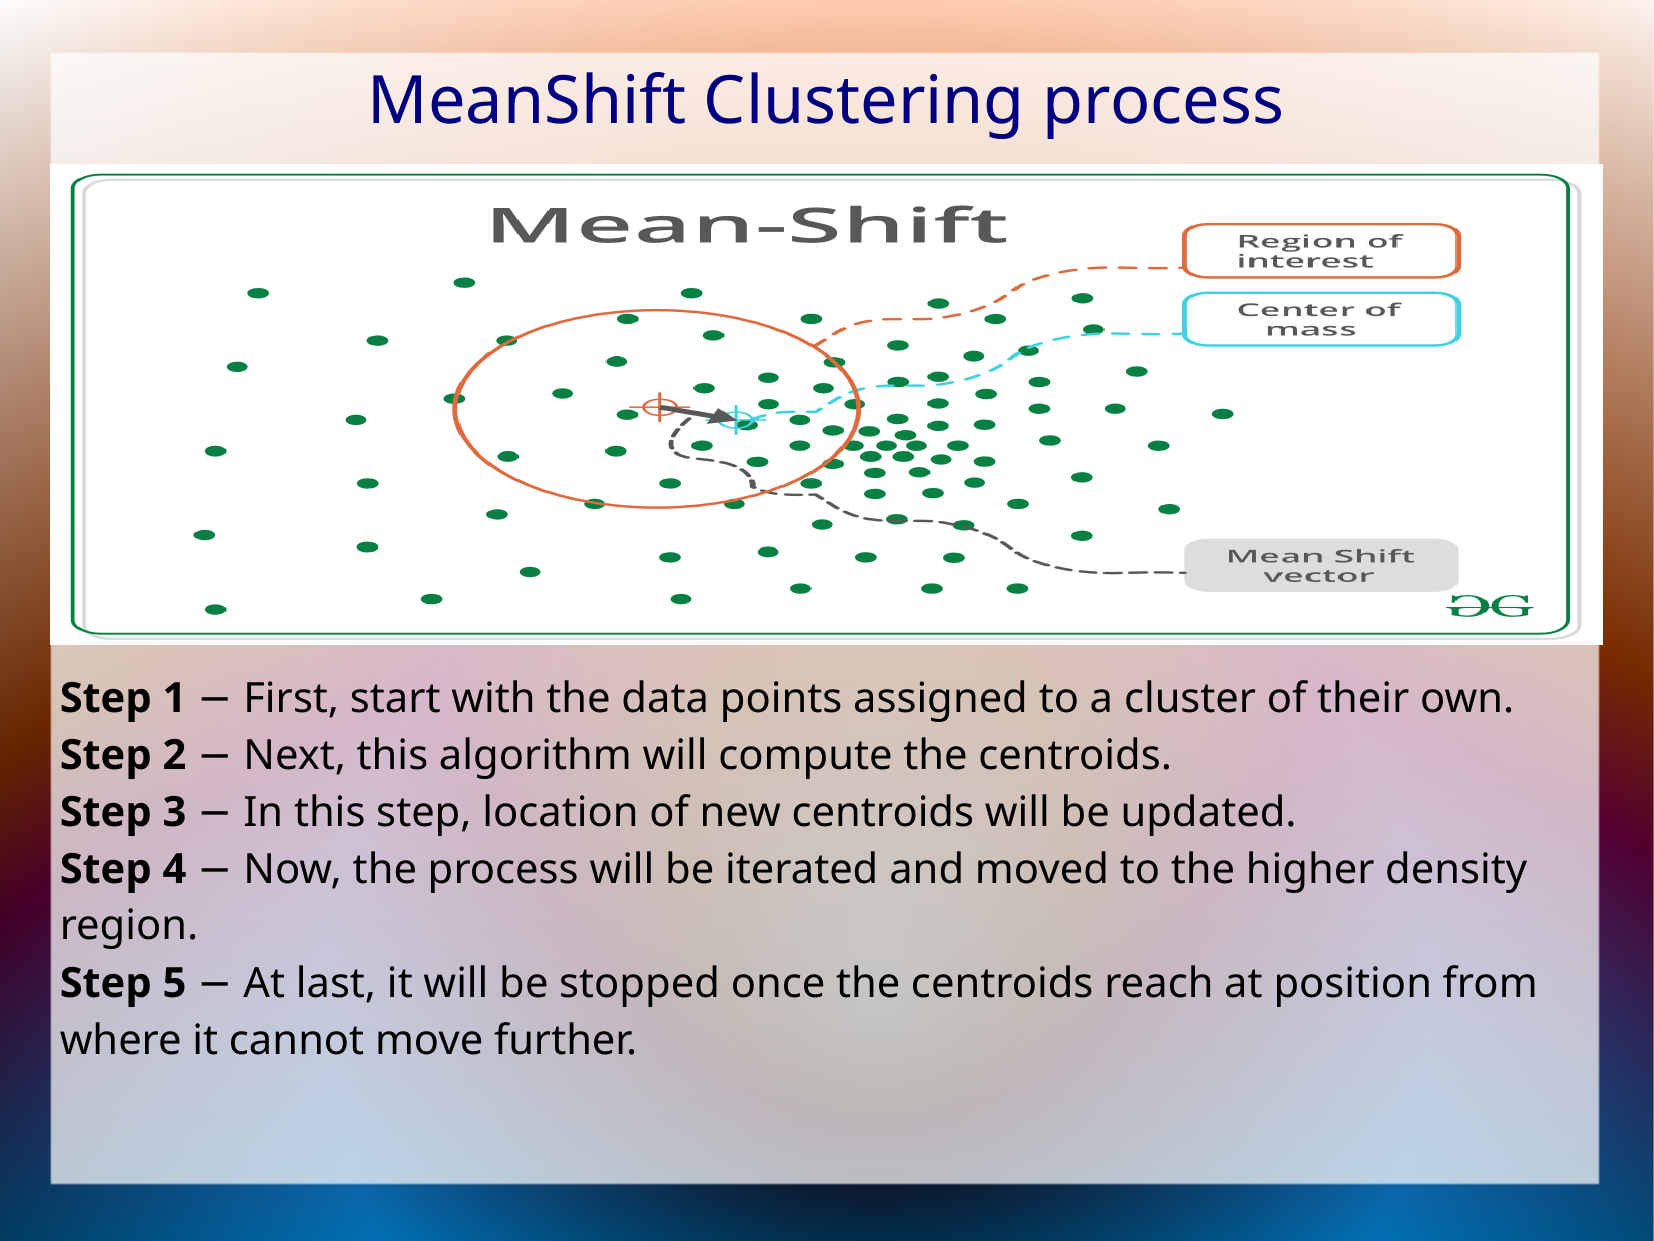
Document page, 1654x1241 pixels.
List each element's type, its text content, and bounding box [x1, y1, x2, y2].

text_box Step 1 − First, start with the data points assigned to a cluster of their own. Step 2 − Next, this algorithm will compute the centroids. Step 3 − In this step, location of new centroids will be updated. Step 4 − Now, the process will be iterated and moved to the higher density region. Step 5 − At last, it will be stopped once the centroids reach at position from where it cannot move further. [45, 660, 1603, 1241]
title MeanShift Clustering process [82, 45, 1571, 151]
picture [0, 0, 1654, 1241]
